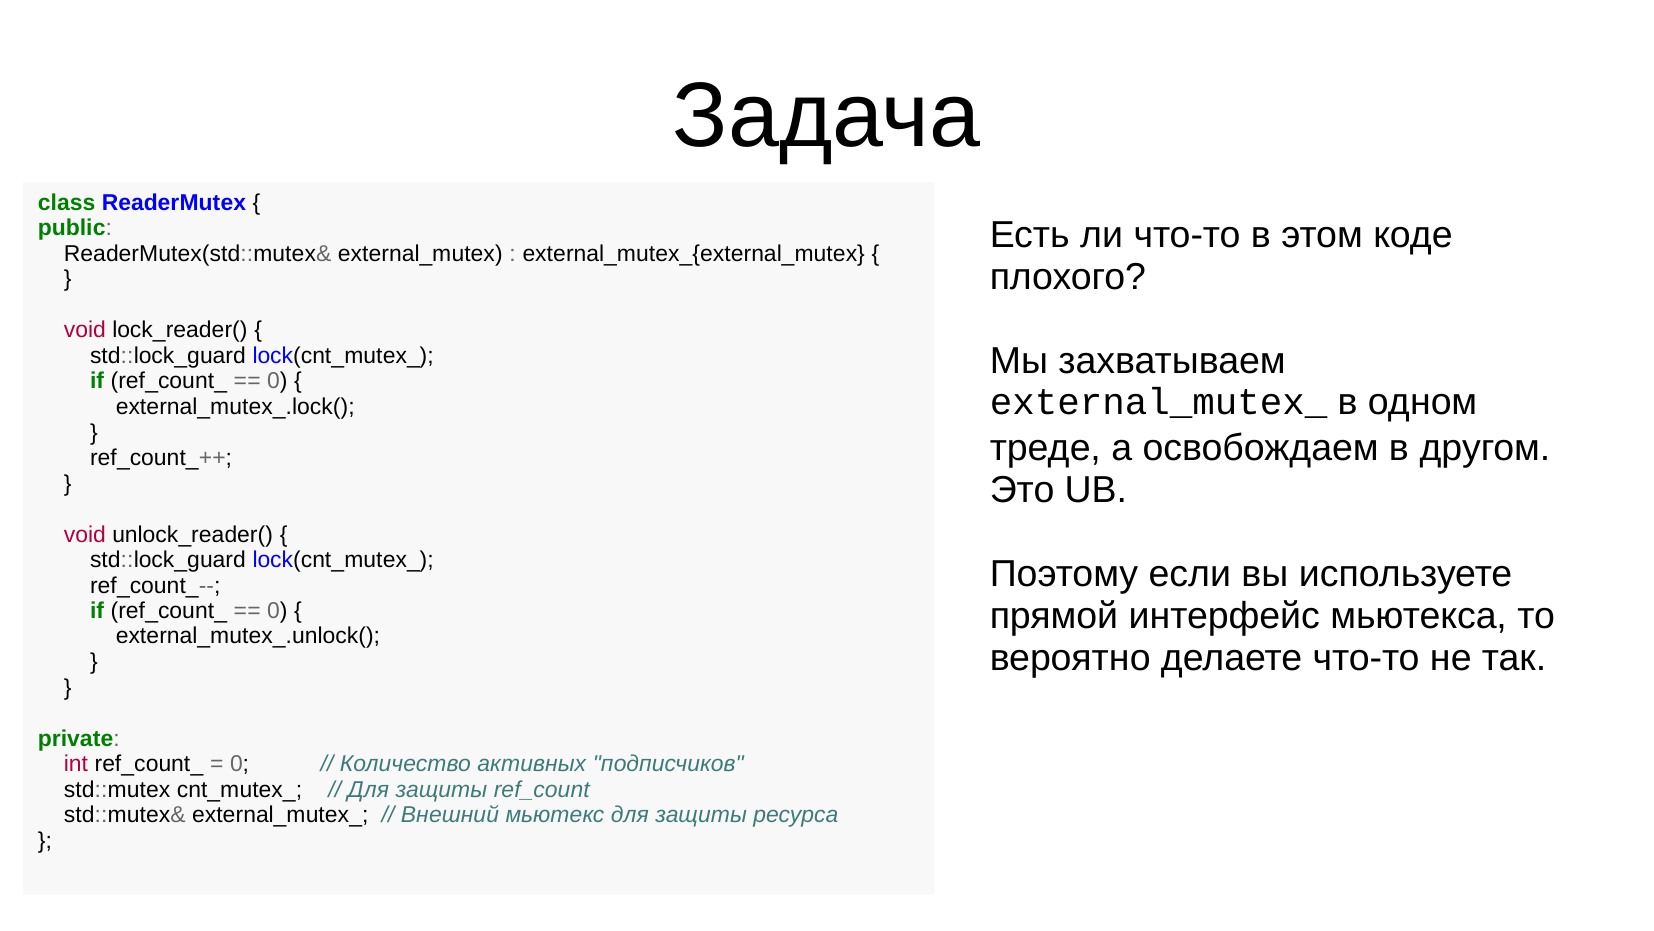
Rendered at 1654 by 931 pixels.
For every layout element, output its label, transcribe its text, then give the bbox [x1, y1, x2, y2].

text_box Есть ли что-то в этом коде плохого? Мы захватываем external_mutex_ в одном треде, а освобождаем в другом. Это UB. Поэтому если вы используете прямой интерфейс мьютекса, то вероятно делаете что-то не так. [975, 205, 1613, 686]
title Задача [82, 37, 1571, 193]
text_box class ReaderMutex { public: ReaderMutex(std::mutex& external_mutex) : external_mutex_{external_mutex} { } void lock_reader() { std::lock_guard lock(cnt_mutex_); if (ref_count_ == 0) { external_mutex_.lock(); } ref_count_++; } void unlock_reader() { std::lock_guard lock(cnt_mutex_); ref_count_--; if (ref_count_ == 0) { external_mutex_.unlock(); } } private: int ref_count_ = 0; // Количество активных "подписчиков" std::mutex cnt_mutex_; // Для защиты ref_count std::mutex& external_mutex_; // Внешний мьютекс для защиты ресурса }; [23, 182, 935, 895]
